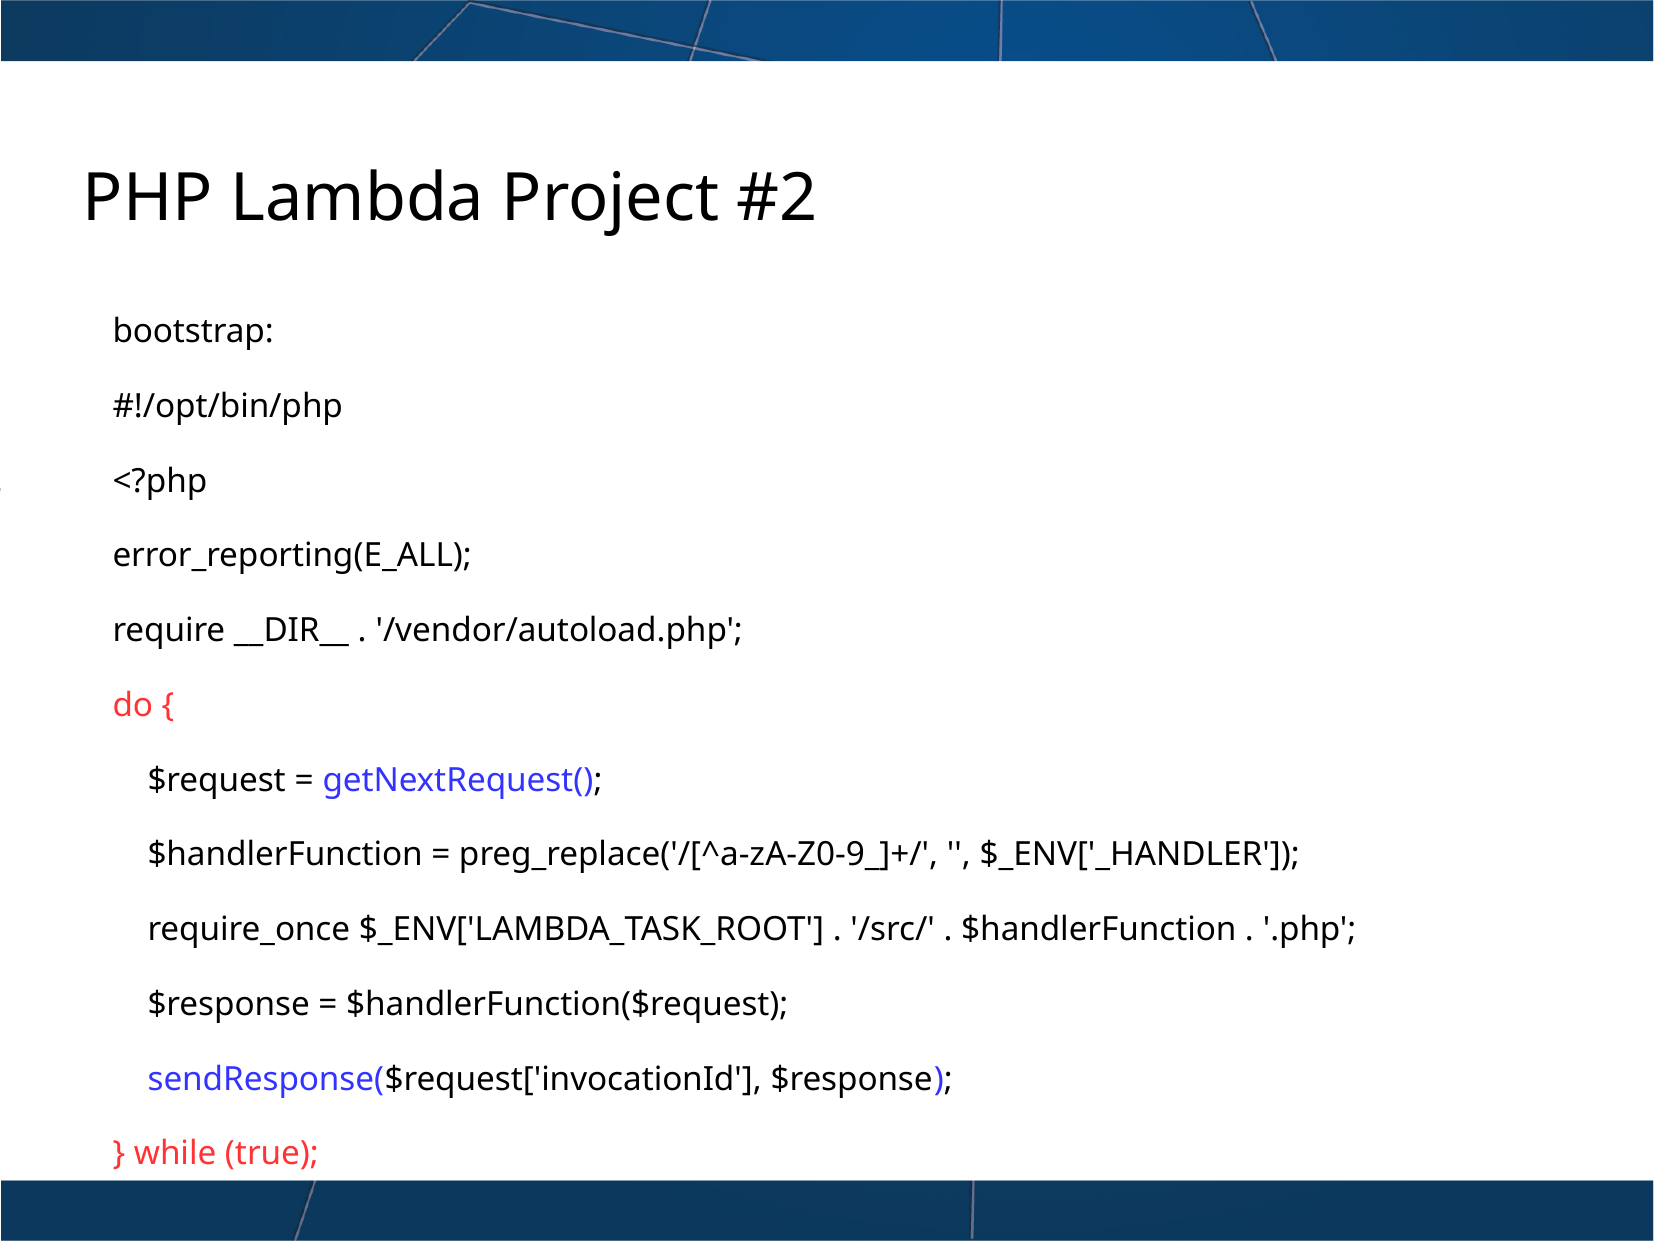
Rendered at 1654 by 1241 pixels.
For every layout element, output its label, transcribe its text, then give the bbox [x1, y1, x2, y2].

picture [0, 0, 1654, 1241]
title PHP Lambda Project #2 [82, 98, 1571, 291]
list bootstrap: #!/opt/bin/php <?php error_reporting(E_ALL); require __DIR__ . '/vendor/autoload.php'; do { $request = getNextRequest(); $handlerFunction = preg_replace('/[^a-zA-Z0-9_]+/', '', $_ENV['_HANDLER']); require_once $_ENV['LAMBDA_TASK_ROOT'] . '/src/' . $handlerFunction . '.php'; $response = $handlerFunction($request); sendResponse($request['invocationId'], $response); } while (true); [112, 307, 1613, 1115]
